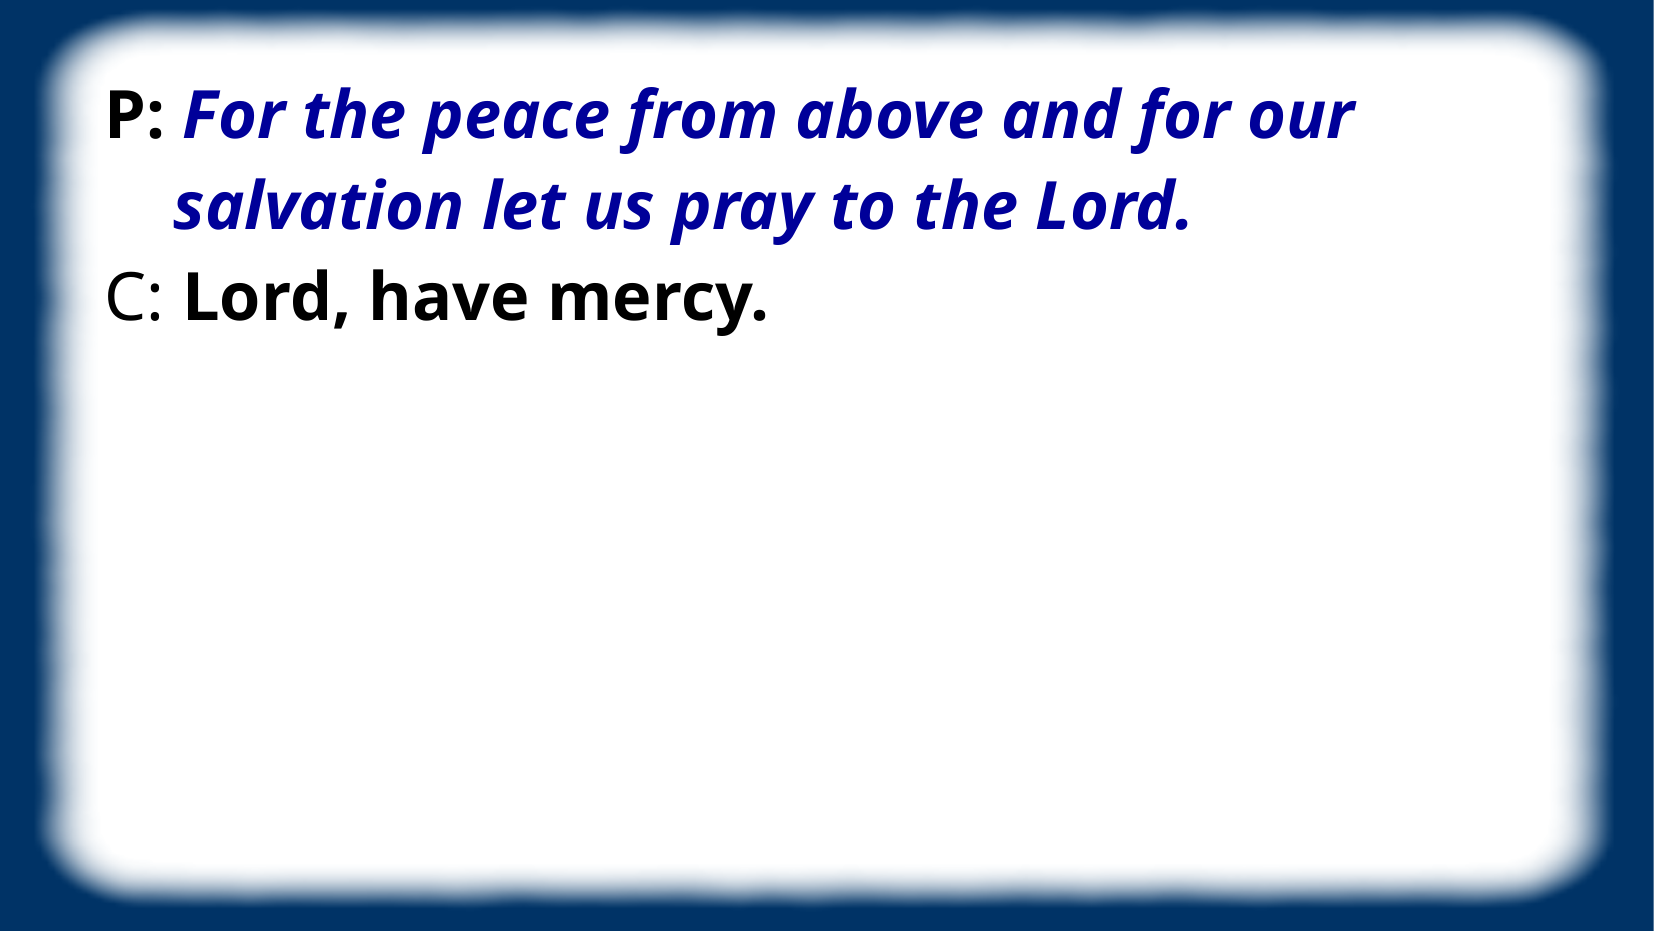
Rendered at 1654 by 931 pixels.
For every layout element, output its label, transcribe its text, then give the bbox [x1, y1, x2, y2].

text_box P: For the peace from above and for our salvation let us pray to the Lord. C: Lord, have mercy. [90, 60, 1561, 342]
picture [0, 0, 1654, 931]
